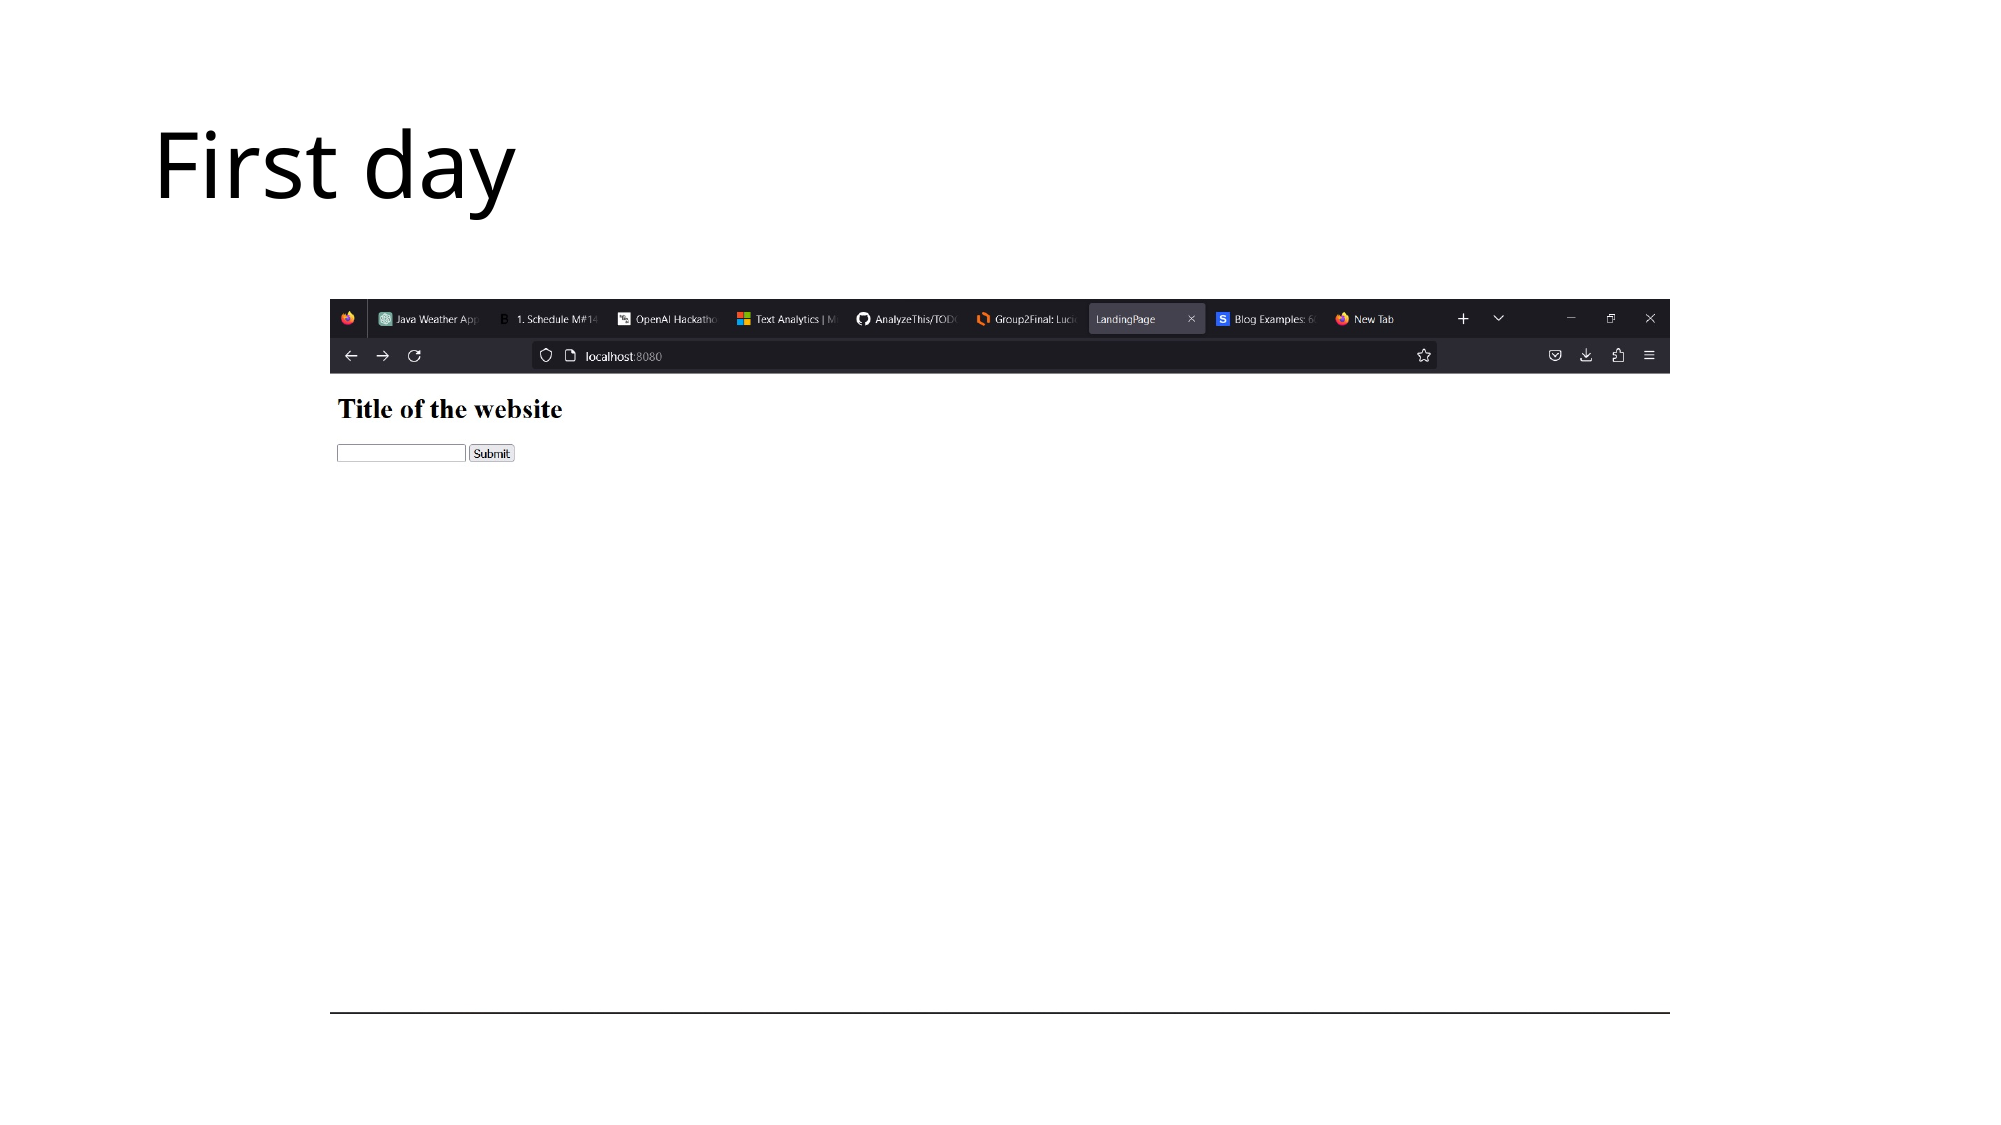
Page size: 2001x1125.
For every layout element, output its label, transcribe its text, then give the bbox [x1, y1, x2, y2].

title First day [137, 59, 1863, 278]
picture [330, 299, 1670, 1014]
